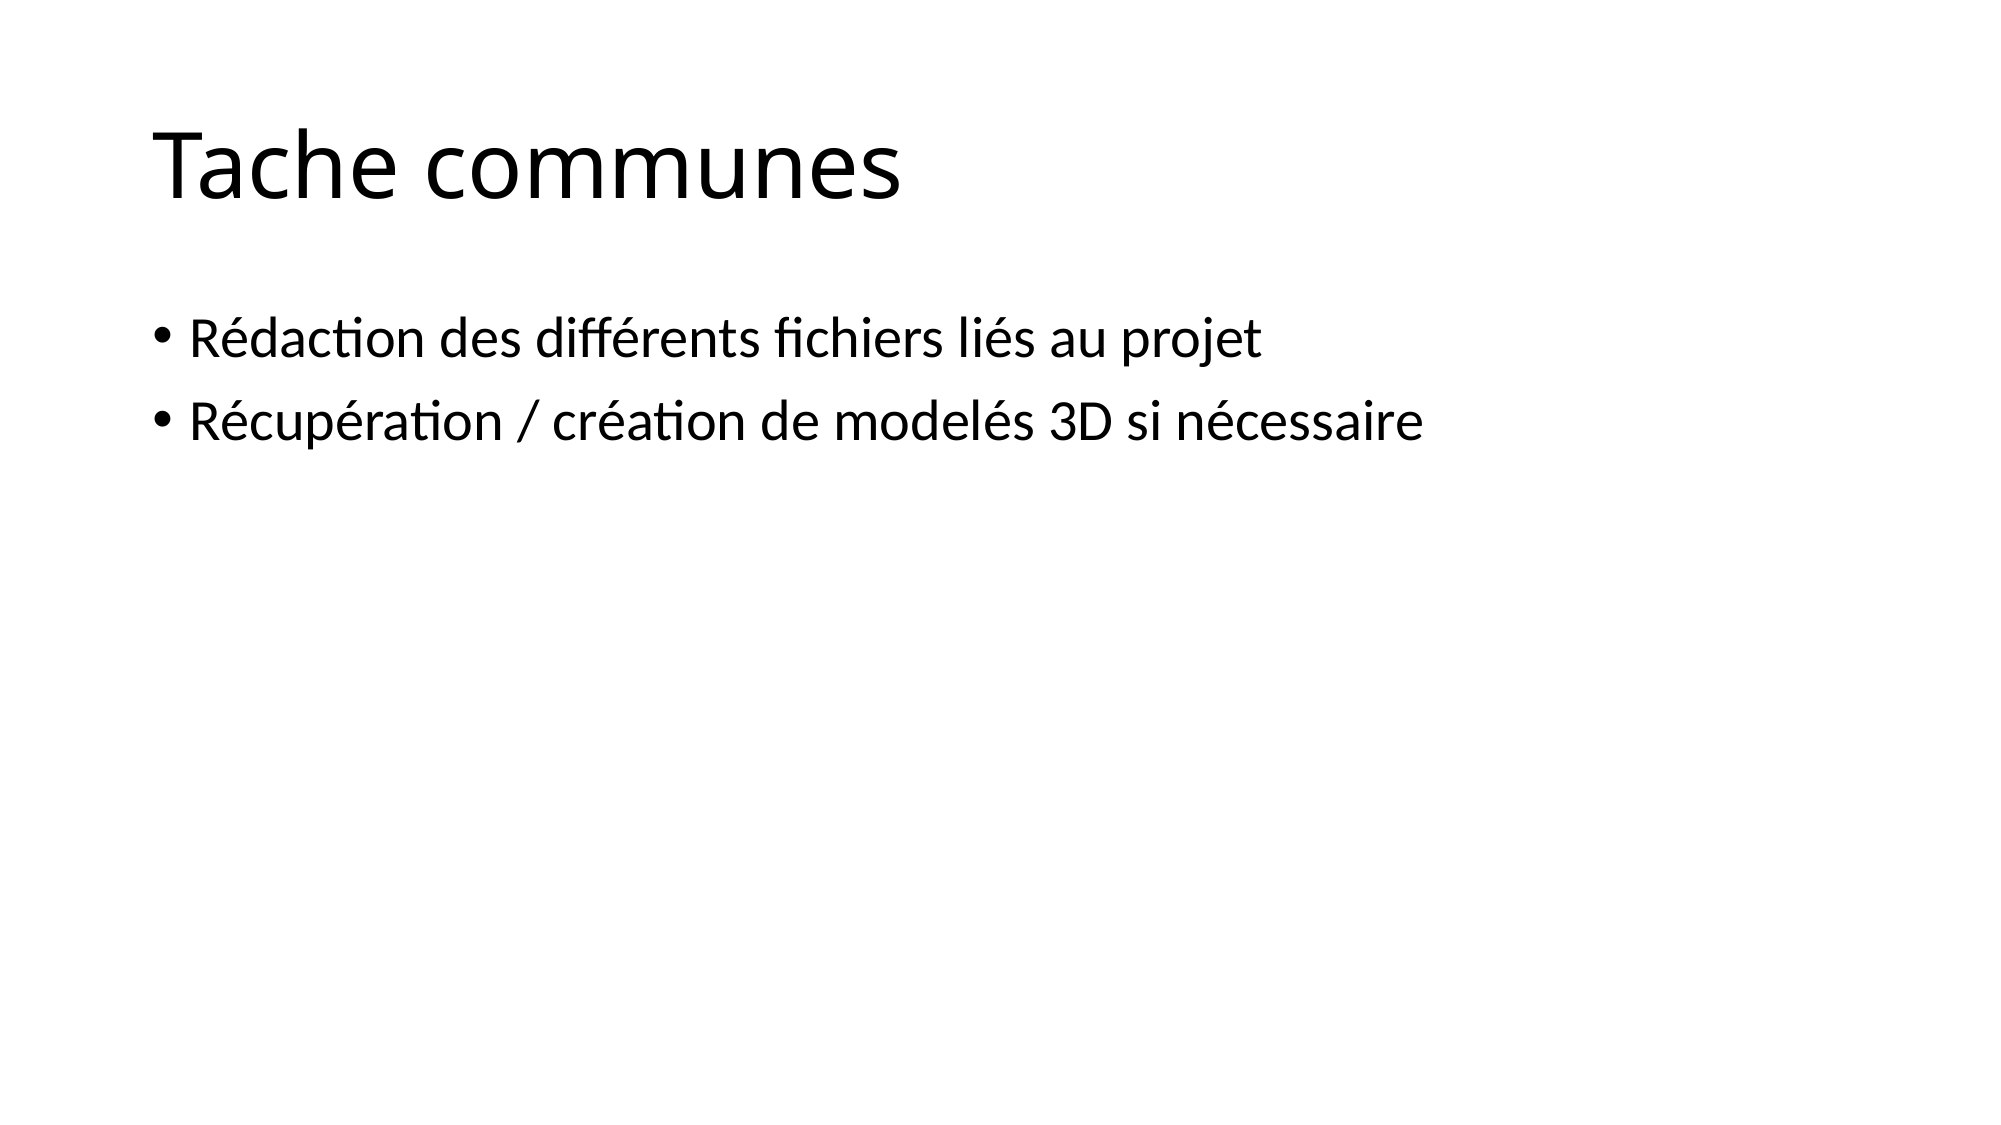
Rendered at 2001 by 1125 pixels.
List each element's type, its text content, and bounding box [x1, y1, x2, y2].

title Tache communes [137, 59, 1863, 278]
list Rédaction des différents fichiers liés au projet Récupération / création de modelés 3D si nécessaire [137, 299, 1863, 1014]
